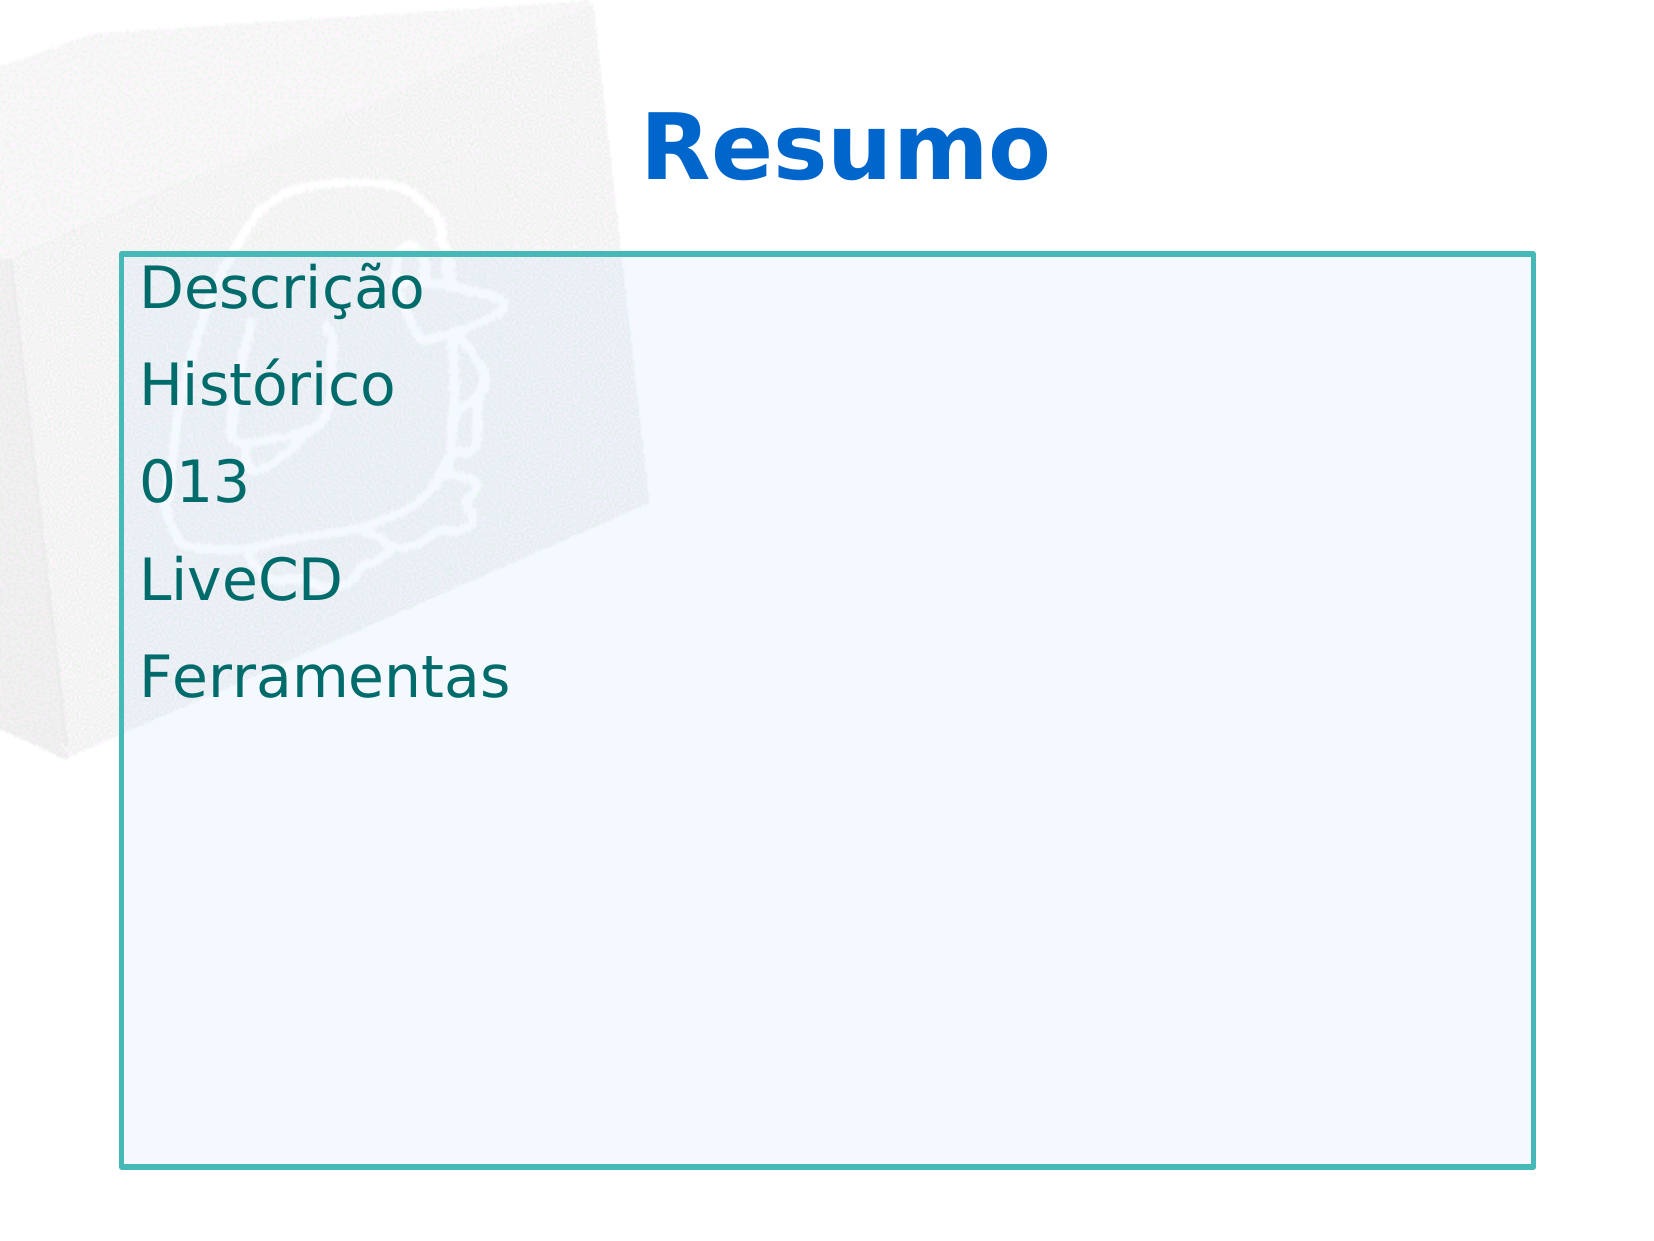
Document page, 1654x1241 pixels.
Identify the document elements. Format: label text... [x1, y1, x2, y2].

title Resumo [112, 70, 1581, 226]
list Descrição Histórico 013 LiveCD Ferramentas [121, 254, 1534, 1167]
picture [0, 0, 700, 771]
